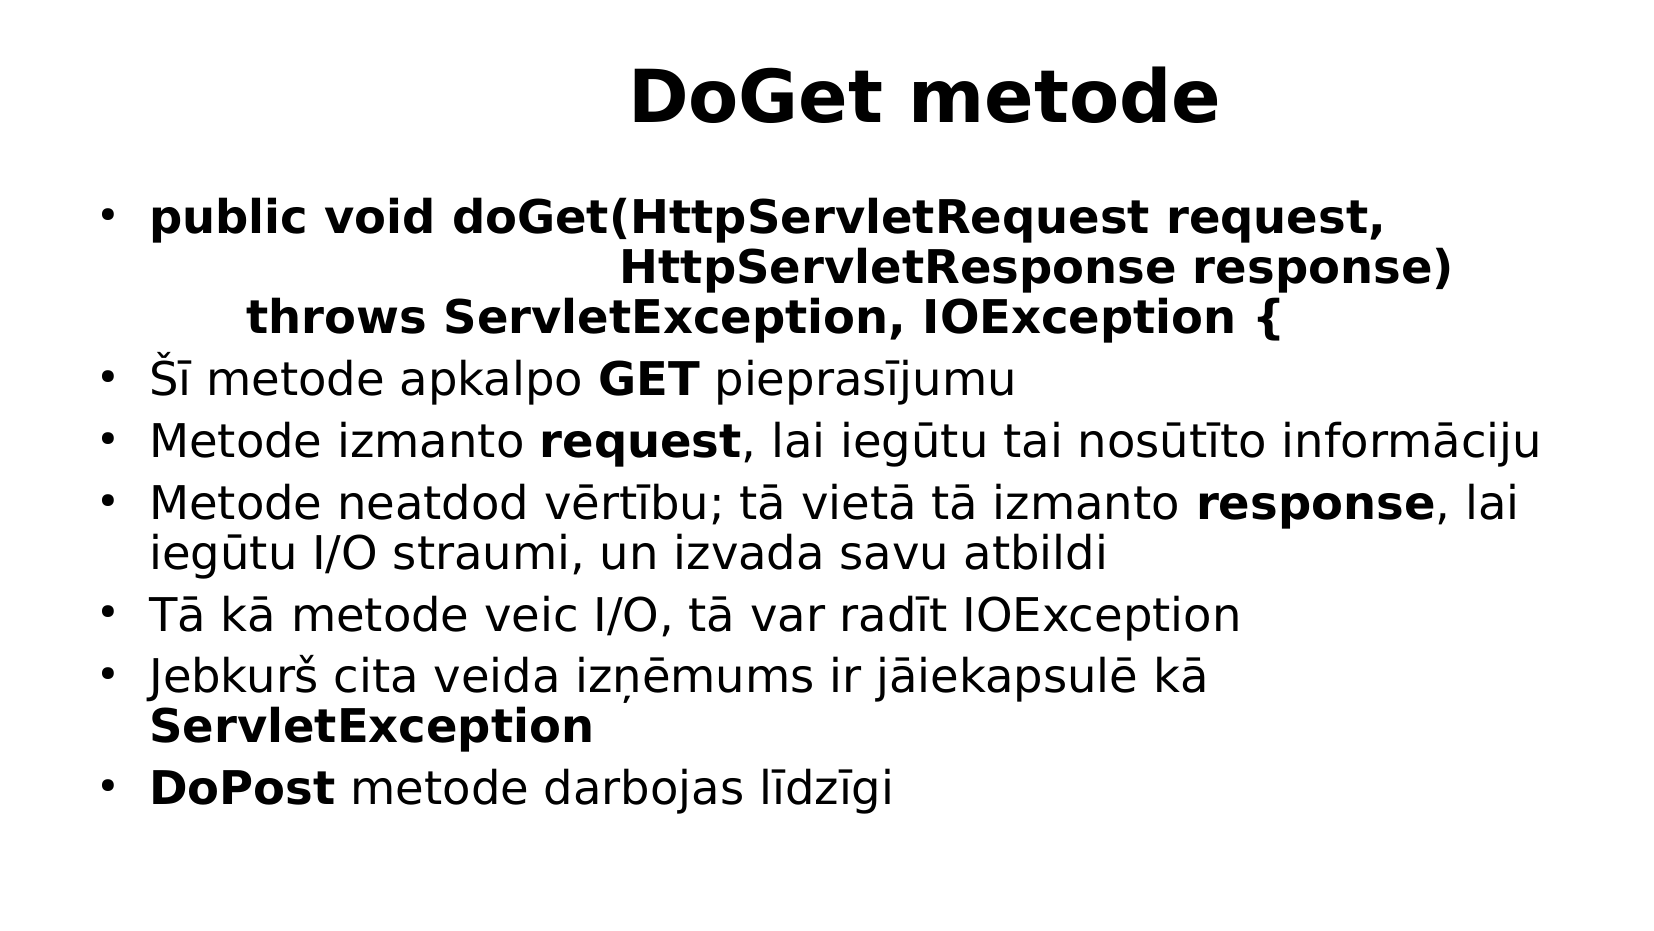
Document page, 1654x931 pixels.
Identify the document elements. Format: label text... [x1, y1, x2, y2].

title DoGet metode [220, 31, 1630, 145]
list public void doGet(HttpServletRequest request, HttpServletResponse response) throws ServletException, IOException { Šī metode apkalpo GET pieprasījumu Metode izmanto request, lai iegūtu tai nosūtīto informāciju Metode neatdod vērtību; tā vietā tā izmanto response, lai iegūtu I/O straumi, un izvada savu atbildi Tā kā metode veic I/O, tā var radīt IOException Jebkurš cita veida izņēmums ir jāiekapsulē kā ServletException DoPost metode darbojas līdzīgi [68, 185, 1620, 832]
